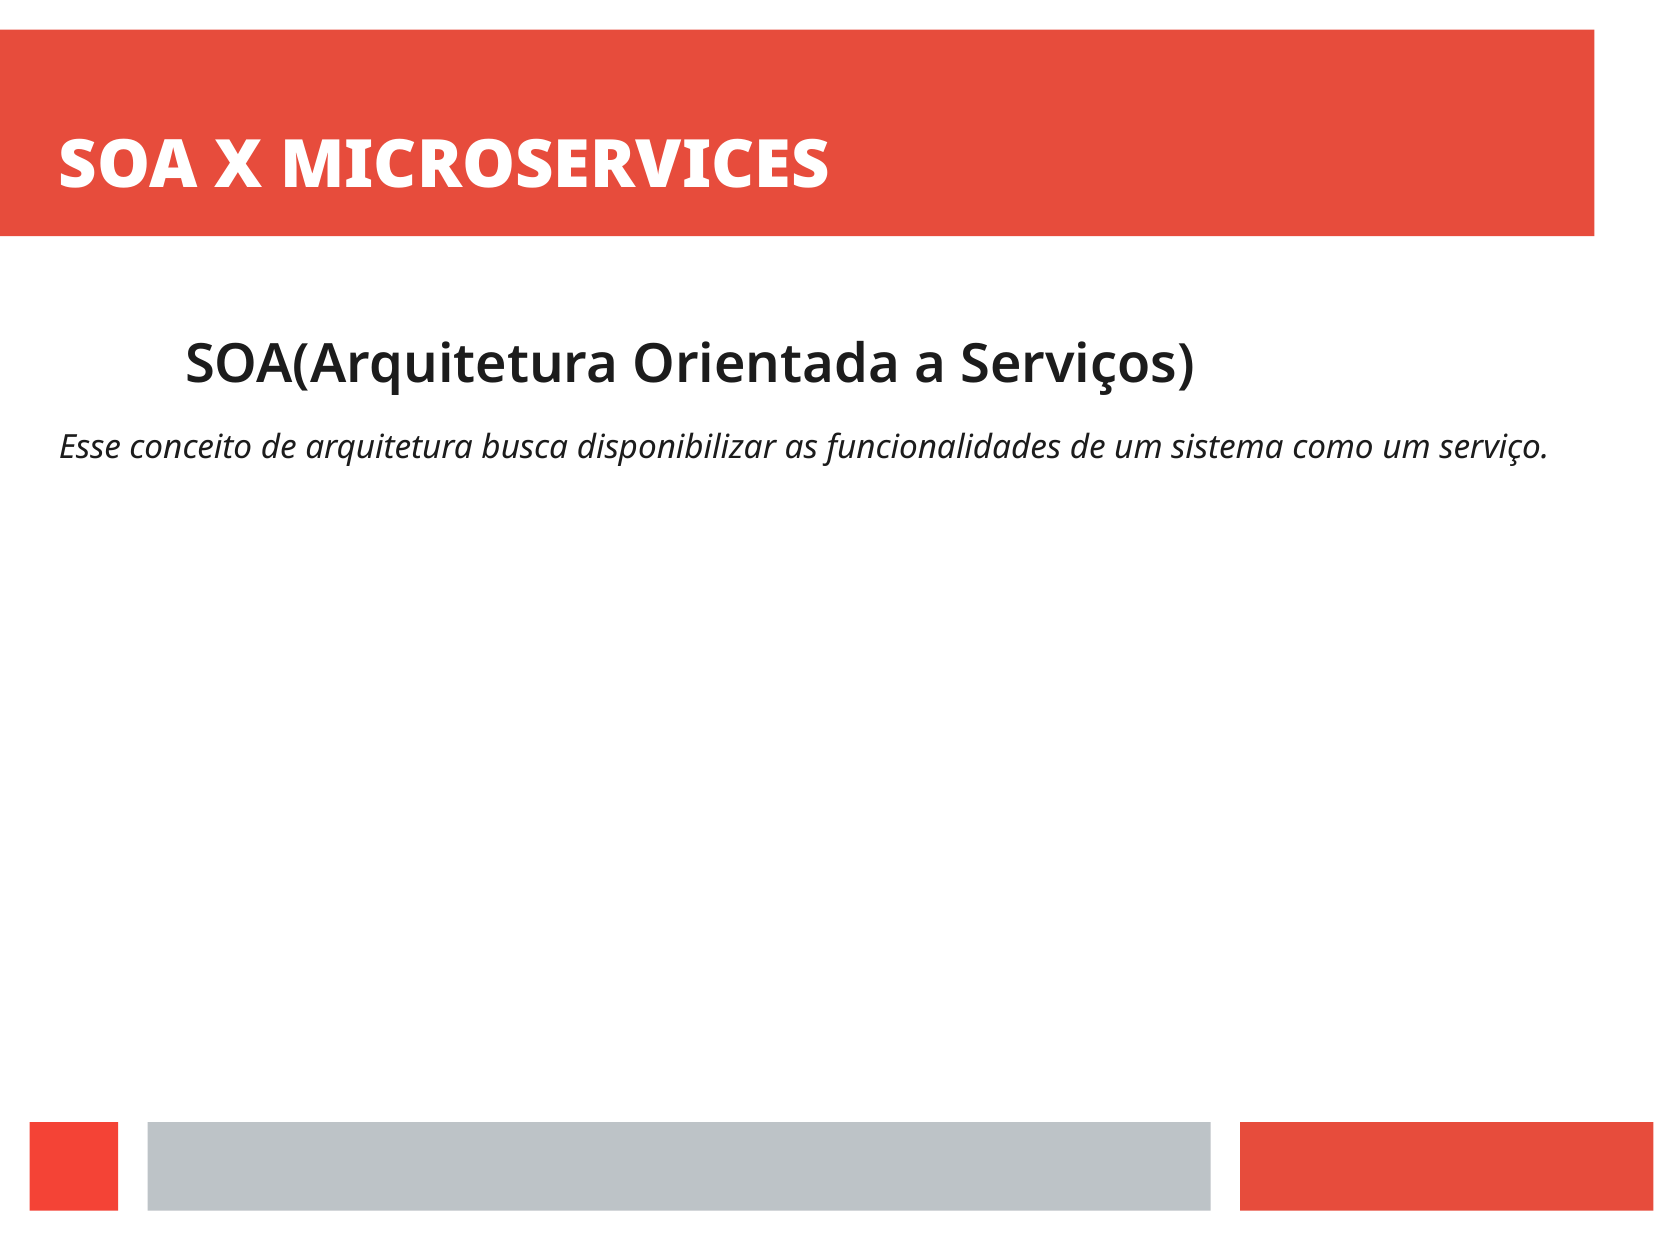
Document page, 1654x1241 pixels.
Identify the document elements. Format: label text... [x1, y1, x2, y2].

list SOA(Arquitetura Orientada a Serviços) Esse conceito de arquitetura busca disponibilizar as funcionalidades de um sistema como um serviço. [59, 324, 1565, 1093]
title SOA X MICROSERVICES [59, 59, 1595, 207]
